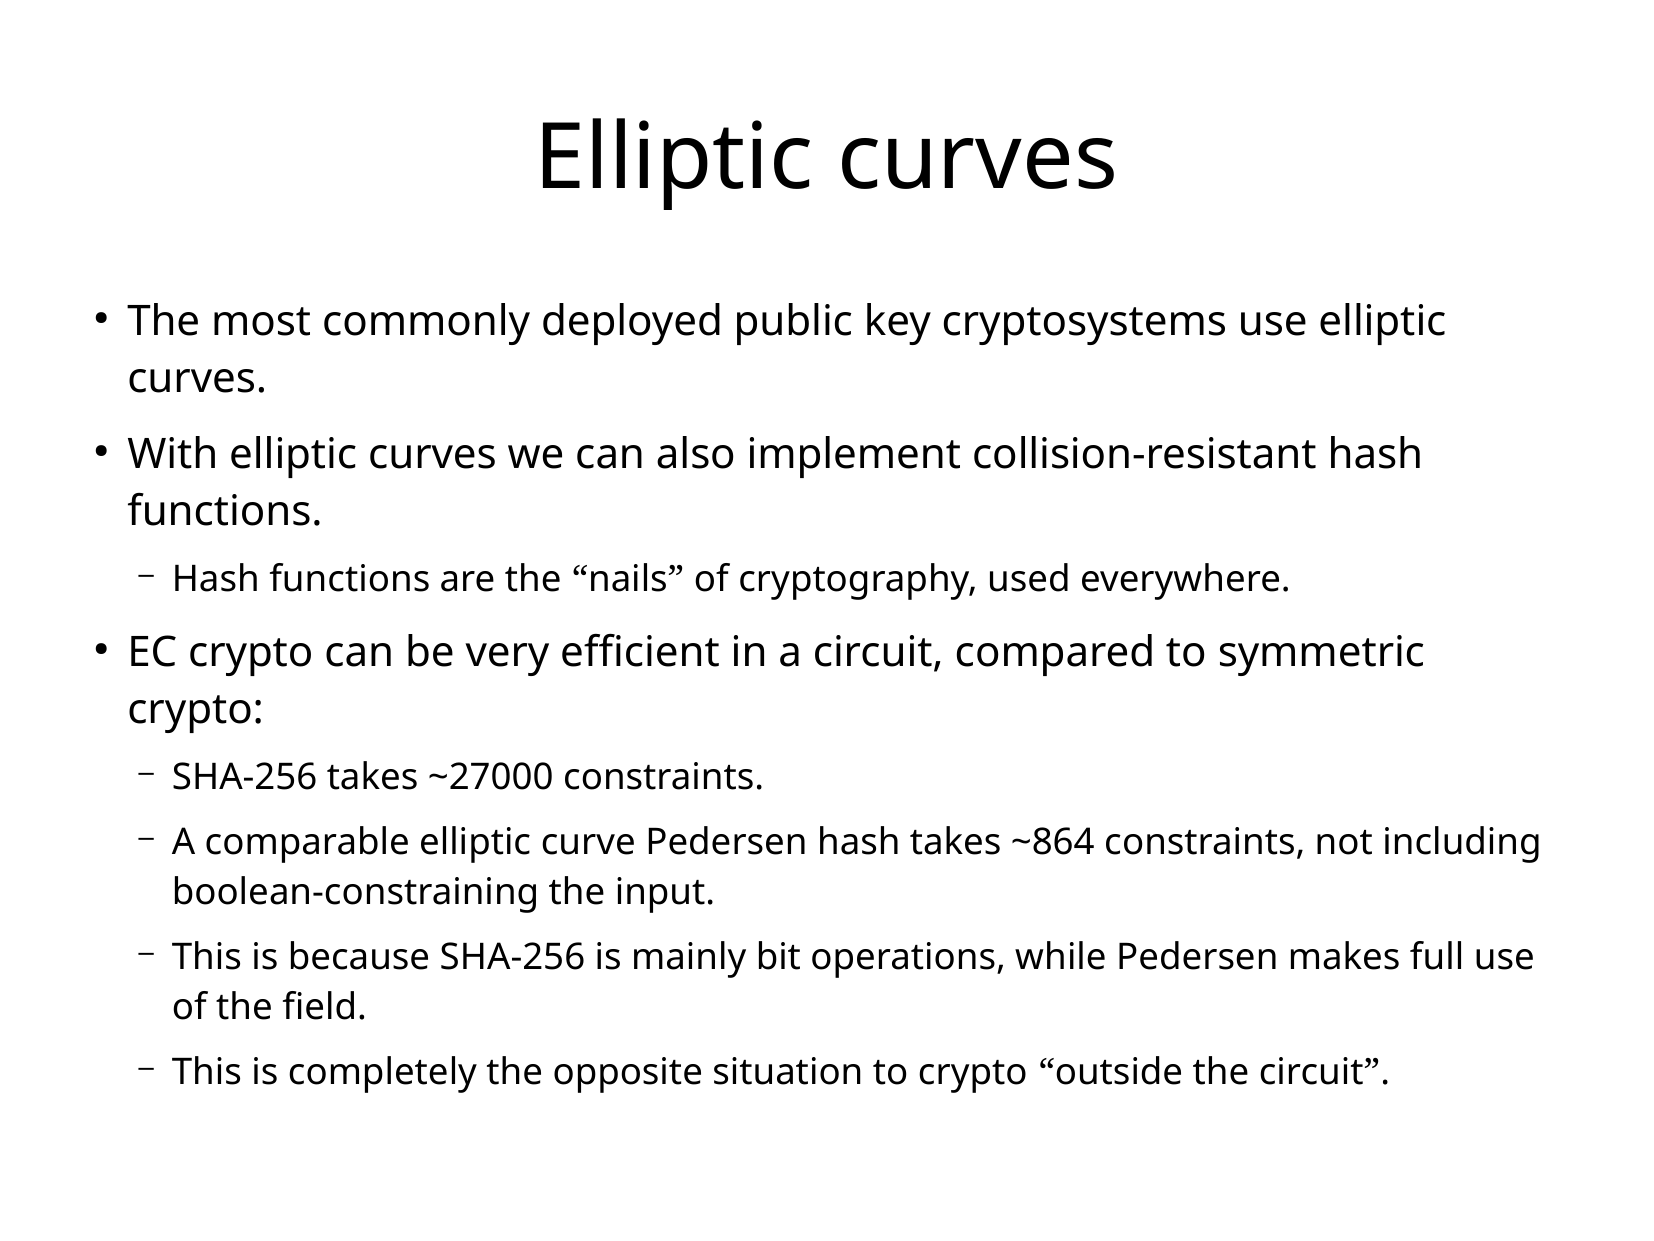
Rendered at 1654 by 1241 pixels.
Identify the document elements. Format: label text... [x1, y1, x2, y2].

title Elliptic curves [82, 49, 1571, 257]
list The most commonly deployed public key cryptosystems use elliptic curves. With elliptic curves we can also implement collision-resistant hash functions. Hash functions are the “nails” of cryptography, used everywhere. EC crypto can be very efficient in a circuit, compared to symmetric crypto: SHA-256 takes ~27000 constraints. A comparable elliptic curve Pedersen hash takes ~864 constraints, not including boolean-constraining the input. This is because SHA-256 is mainly bit operations, while Pedersen makes full use of the field. This is completely the opposite situation to crypto “outside the circuit”. [82, 290, 1571, 1099]
